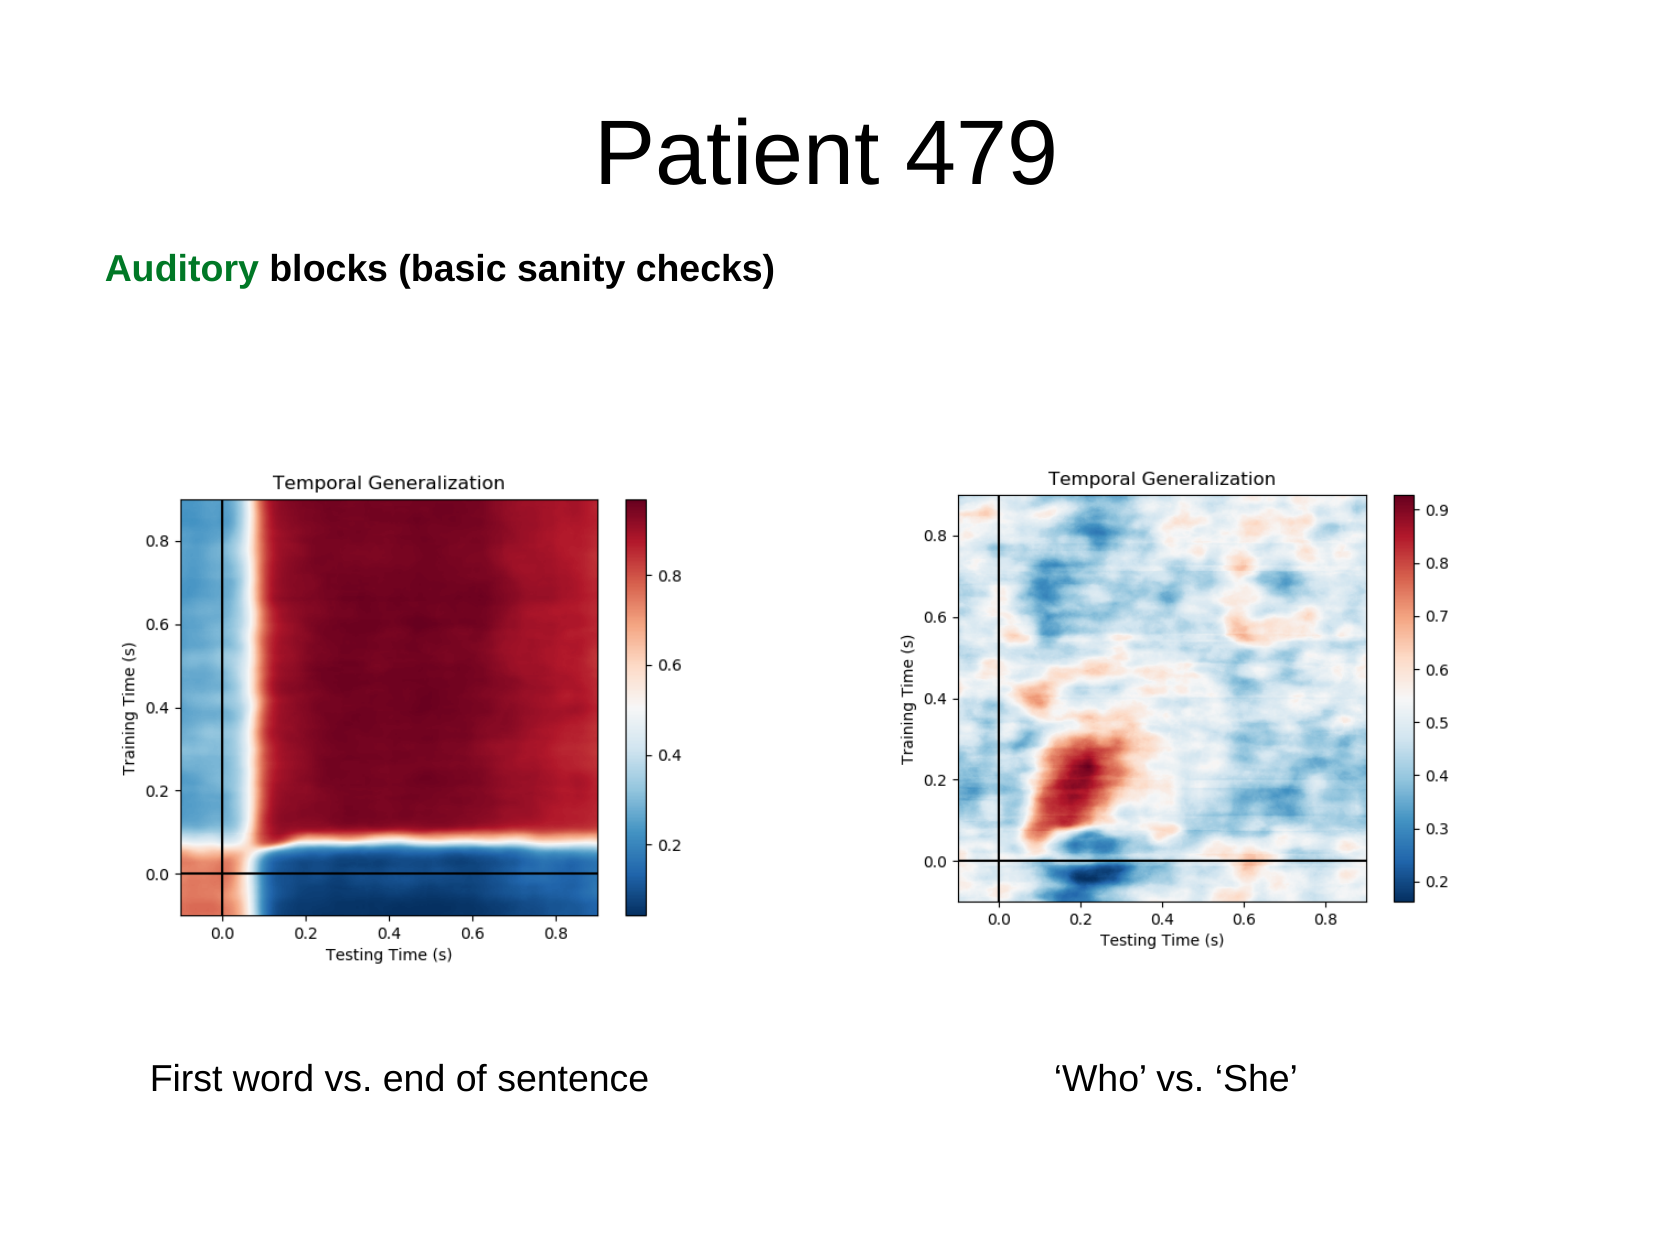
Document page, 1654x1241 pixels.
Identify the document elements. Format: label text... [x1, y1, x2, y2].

title Patient 479 [82, 49, 1571, 257]
picture [840, 431, 1546, 961]
text_box First word vs. end of sentence [135, 1050, 706, 1149]
text_box ‘Who’ vs. ‘She’ [890, 1050, 1461, 1149]
picture [60, 434, 781, 976]
text_box Auditory blocks (basic sanity checks) [90, 240, 871, 339]
